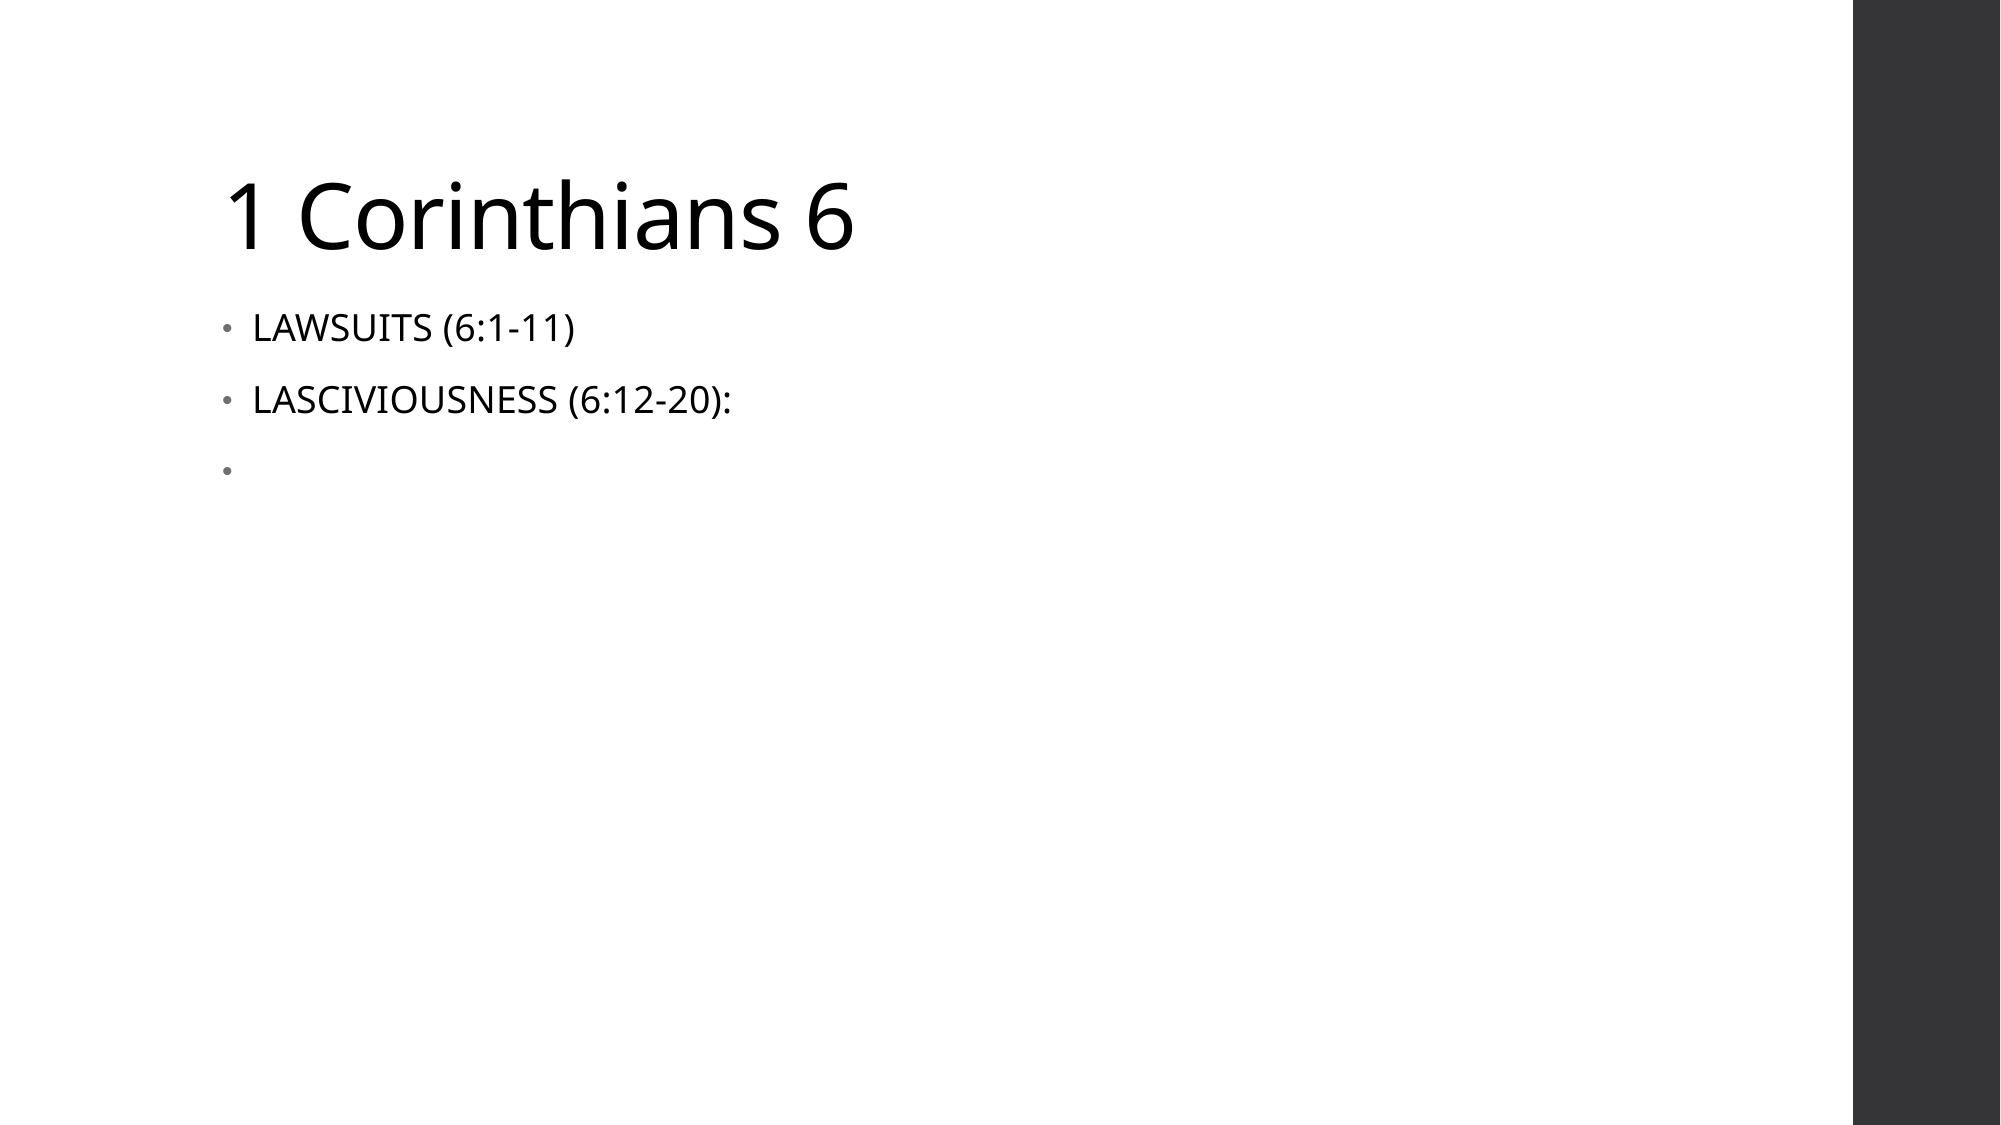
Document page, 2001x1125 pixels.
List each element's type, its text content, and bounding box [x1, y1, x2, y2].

list LAWSUITS (6:1-11) LASCIVIOUSNESS (6:12-20): [206, 299, 1617, 1014]
title 1 Corinthians 6 [206, 60, 1797, 278]
